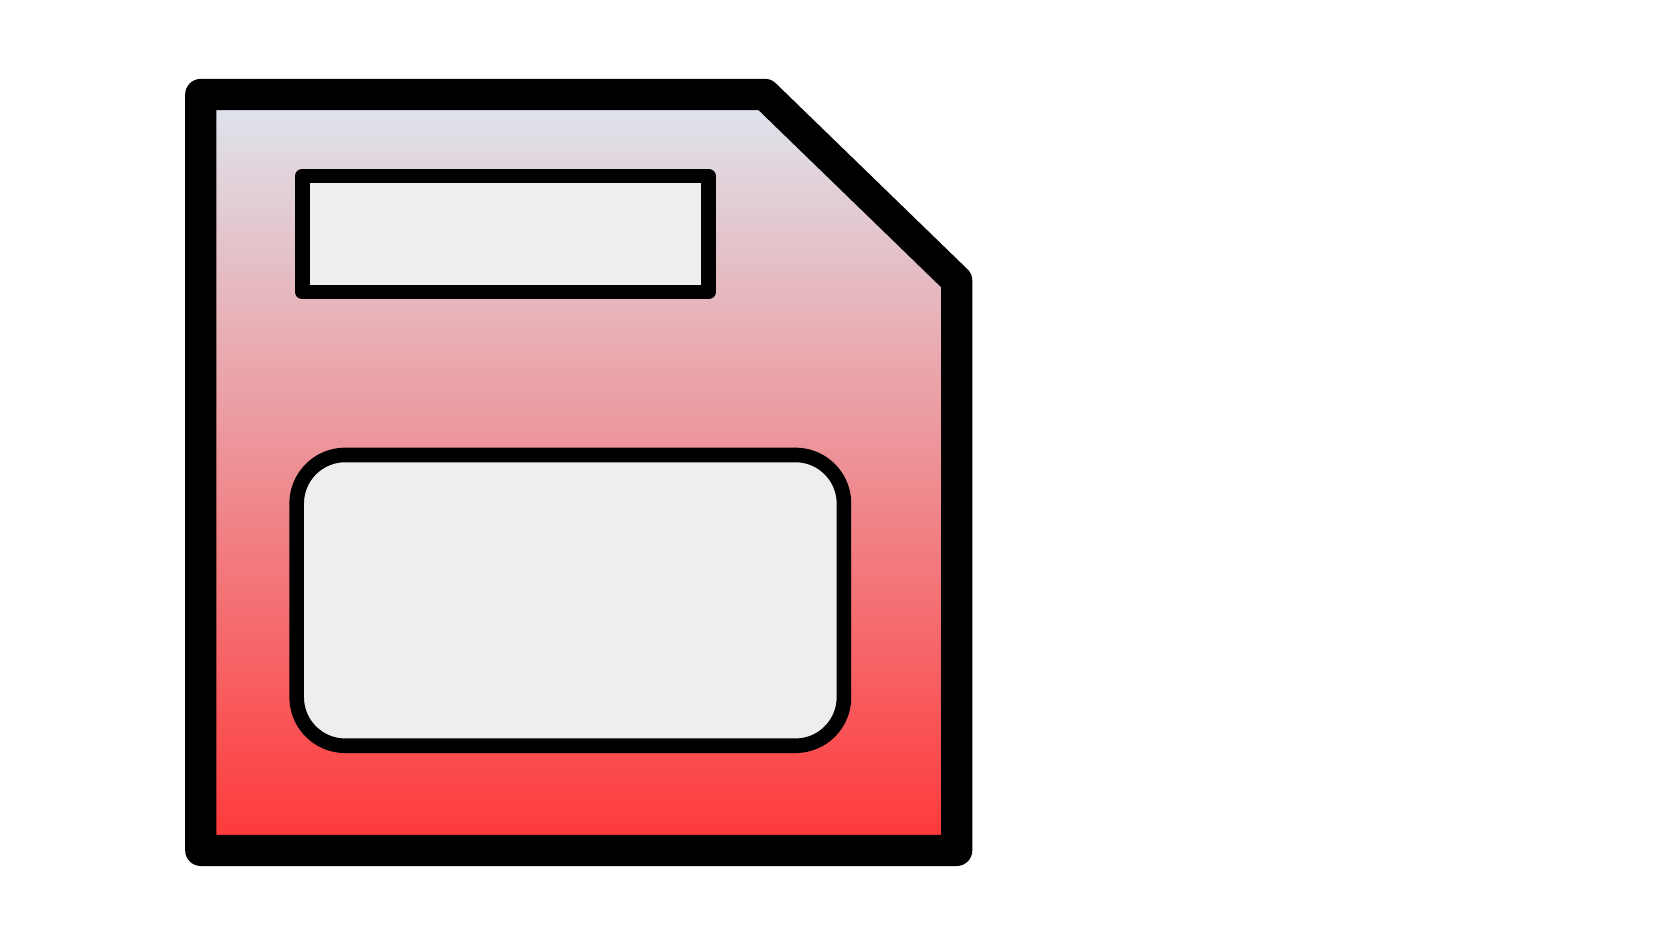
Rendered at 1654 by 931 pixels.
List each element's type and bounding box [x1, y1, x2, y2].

text_box [200, 94, 957, 851]
